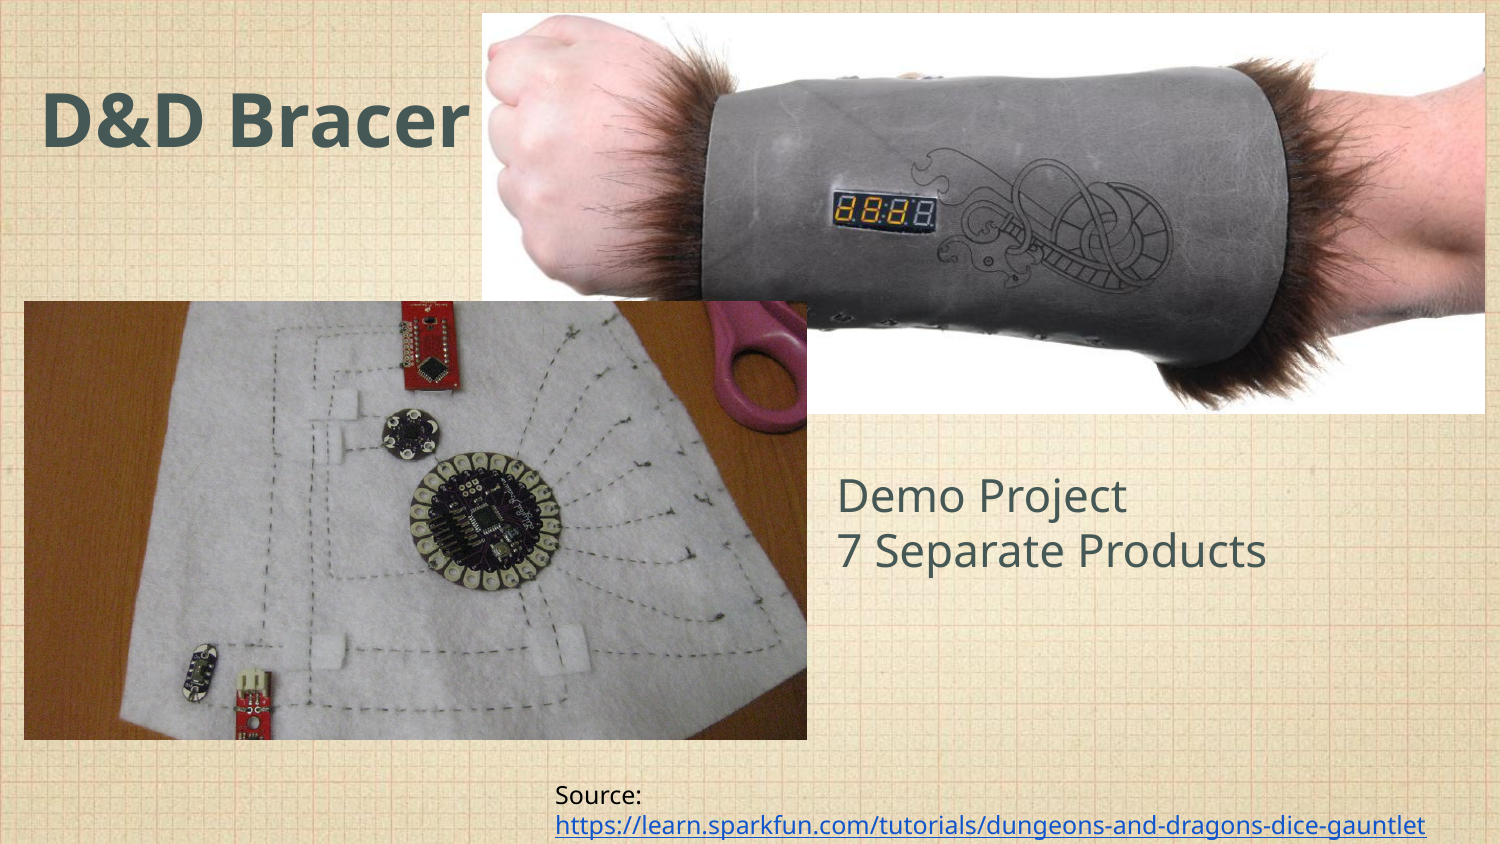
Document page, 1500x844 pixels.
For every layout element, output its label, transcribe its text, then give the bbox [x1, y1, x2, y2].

text_box Source: https://learn.sparkfun.com/tutorials/dungeons-and-dragons-dice-gauntlet [540, 764, 1500, 839]
picture [0, 0, 1500, 844]
list Demo Project 7 Separate Products [806, 436, 1474, 742]
title D&D Bracer [24, 37, 1375, 178]
